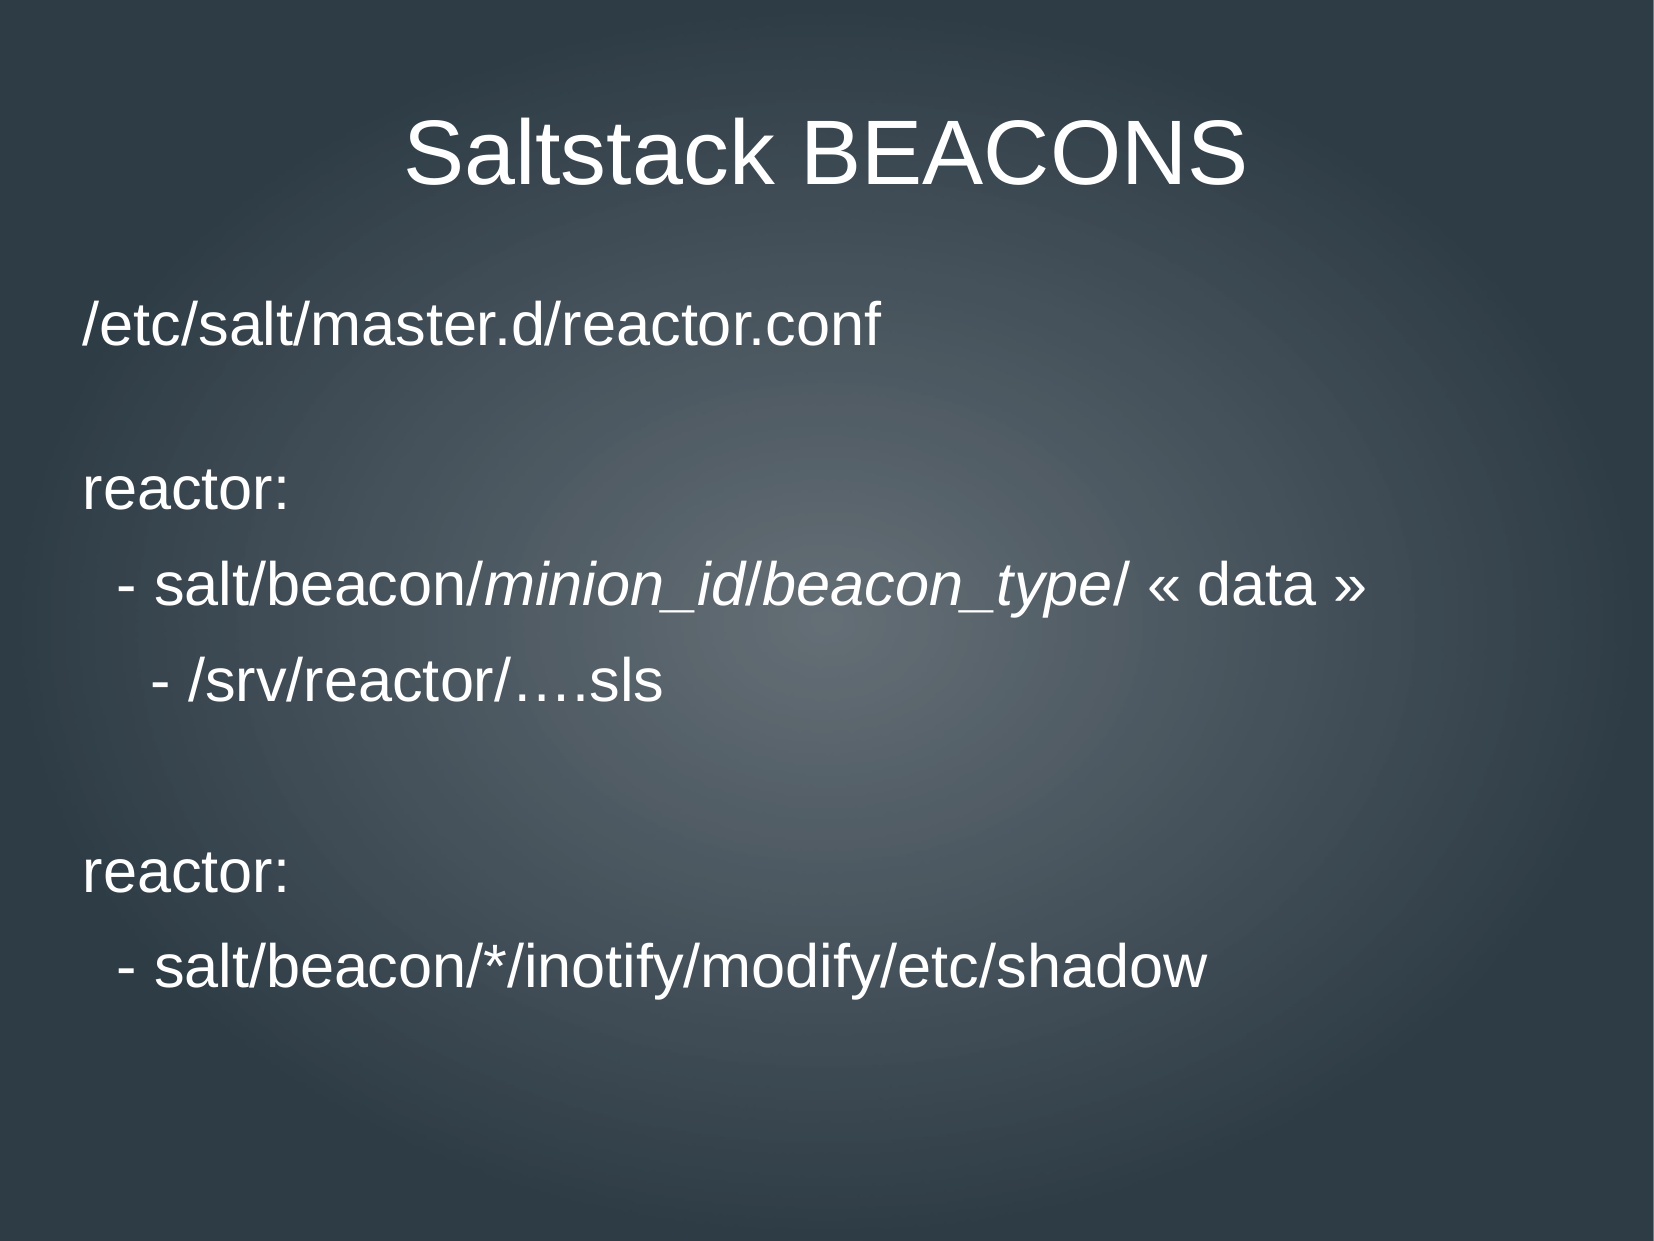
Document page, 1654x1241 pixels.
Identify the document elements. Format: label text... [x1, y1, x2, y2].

title Saltstack BEACONS [82, 49, 1571, 257]
list /etc/salt/master.d/reactor.conf reactor: - salt/beacon/minion_id/beacon_type/ « data » - /srv/reactor/….sls reactor: - salt/beacon/*/inotify/modify/etc/shadow [82, 290, 1571, 1010]
